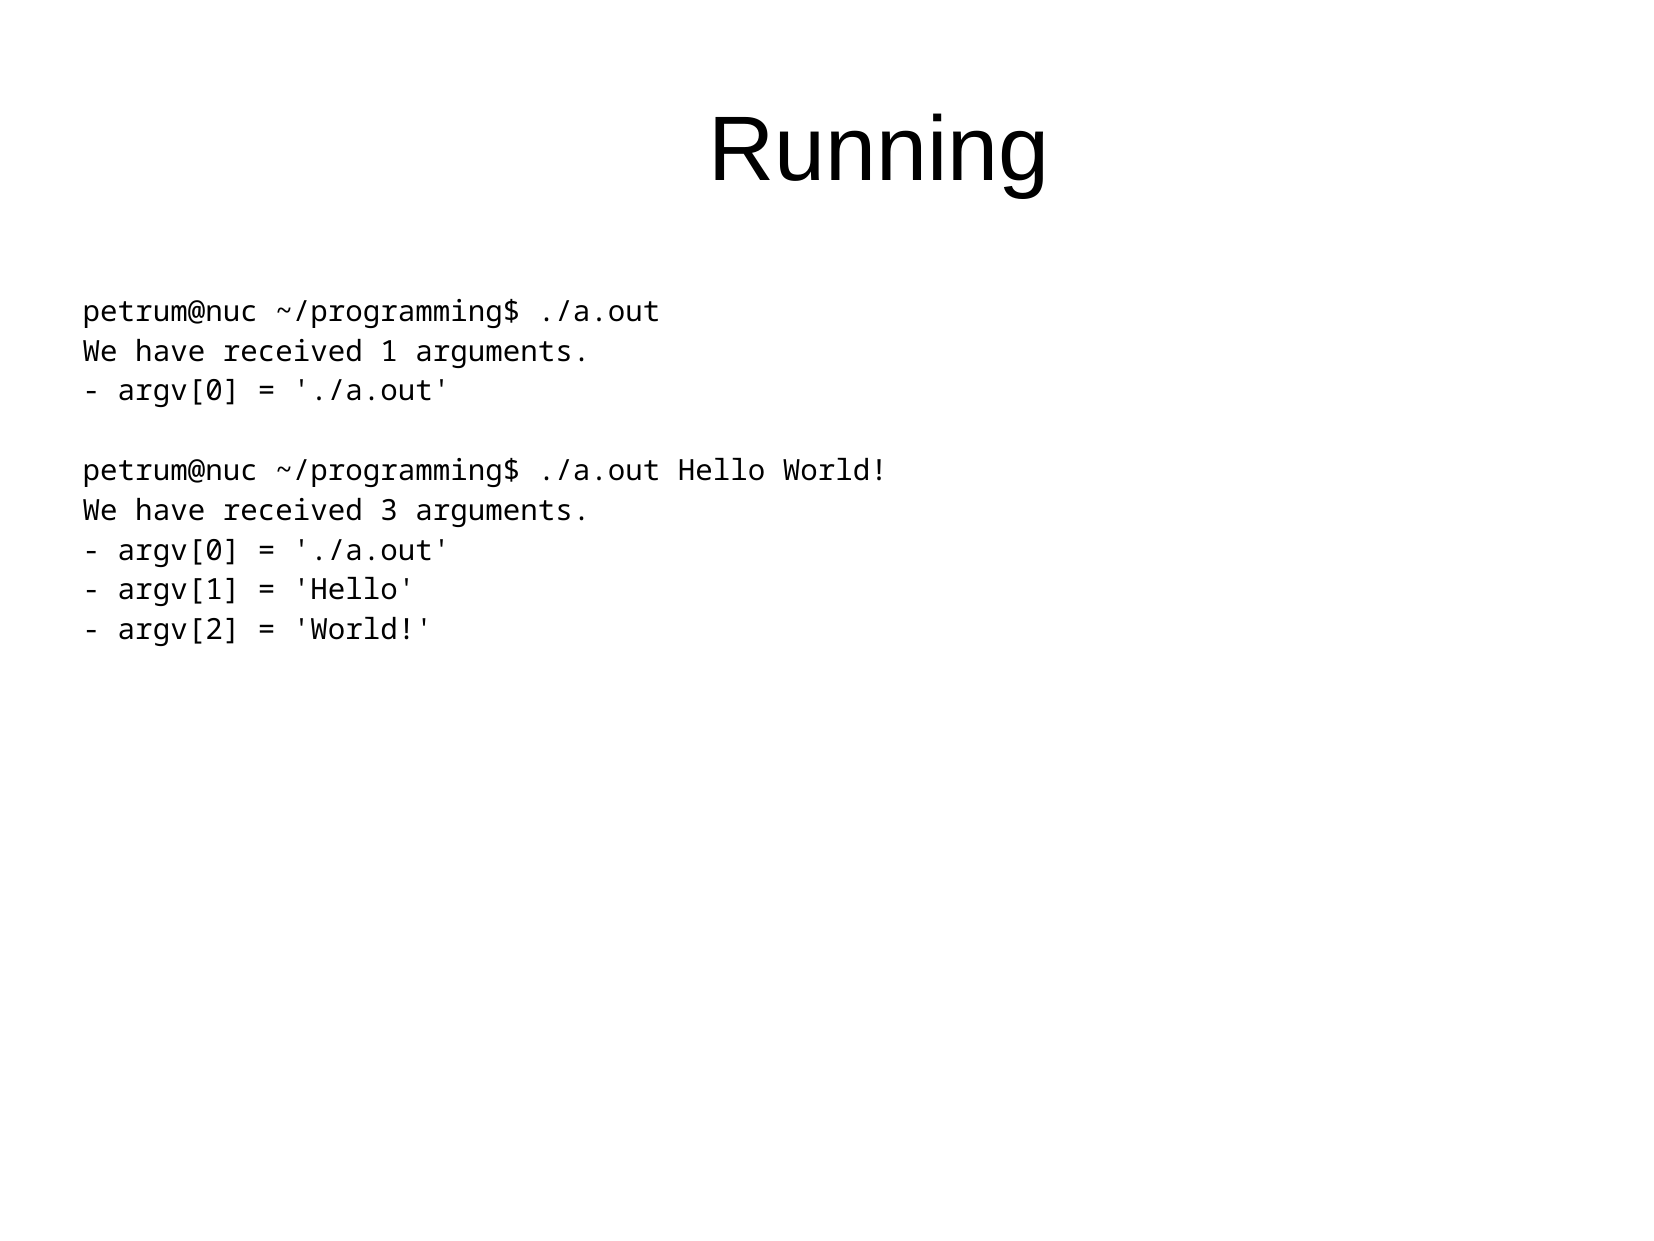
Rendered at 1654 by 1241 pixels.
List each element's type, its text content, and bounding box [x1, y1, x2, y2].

list petrum@nuc ~/programming$ ./a.out We have received 1 arguments. - argv[0] = './a.out' petrum@nuc ~/programming$ ./a.out Hello World! We have received 3 arguments. - argv[0] = './a.out' - argv[1] = 'Hello' - argv[2] = 'World!' [82, 290, 1571, 1010]
title Running [135, 45, 1624, 253]
